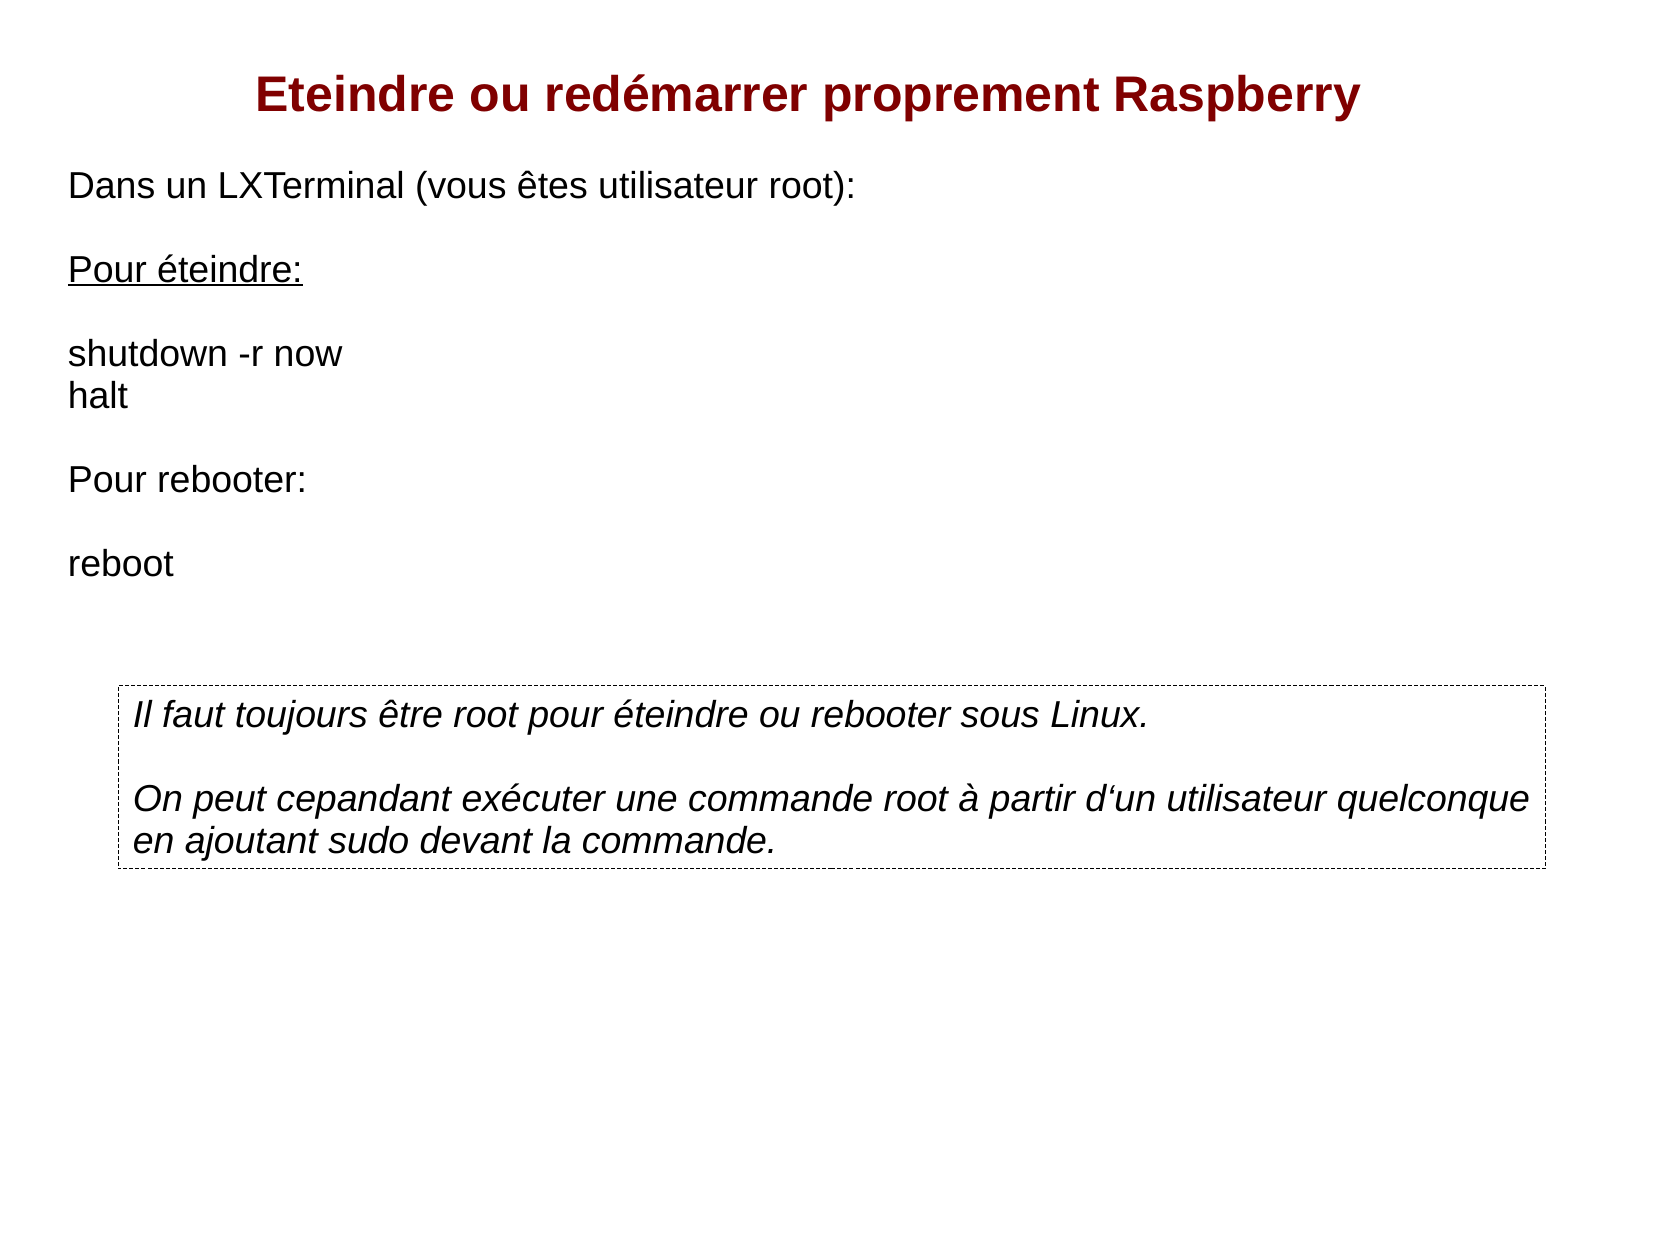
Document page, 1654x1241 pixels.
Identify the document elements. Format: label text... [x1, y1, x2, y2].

text_box Il faut toujours être root pour éteindre ou rebooter sous Linux. On peut cepandant exécuter une commande root à partir d‘un utilisateur quelconque en ajoutant sudo devant la commande. [118, 685, 1545, 868]
text_box Eteindre ou redémarrer proprement Raspberry Dans un LXTerminal (vous êtes utilisateur root): Pour éteindre: shutdown -r now halt Pour rebooter: reboot [53, 59, 1565, 636]
